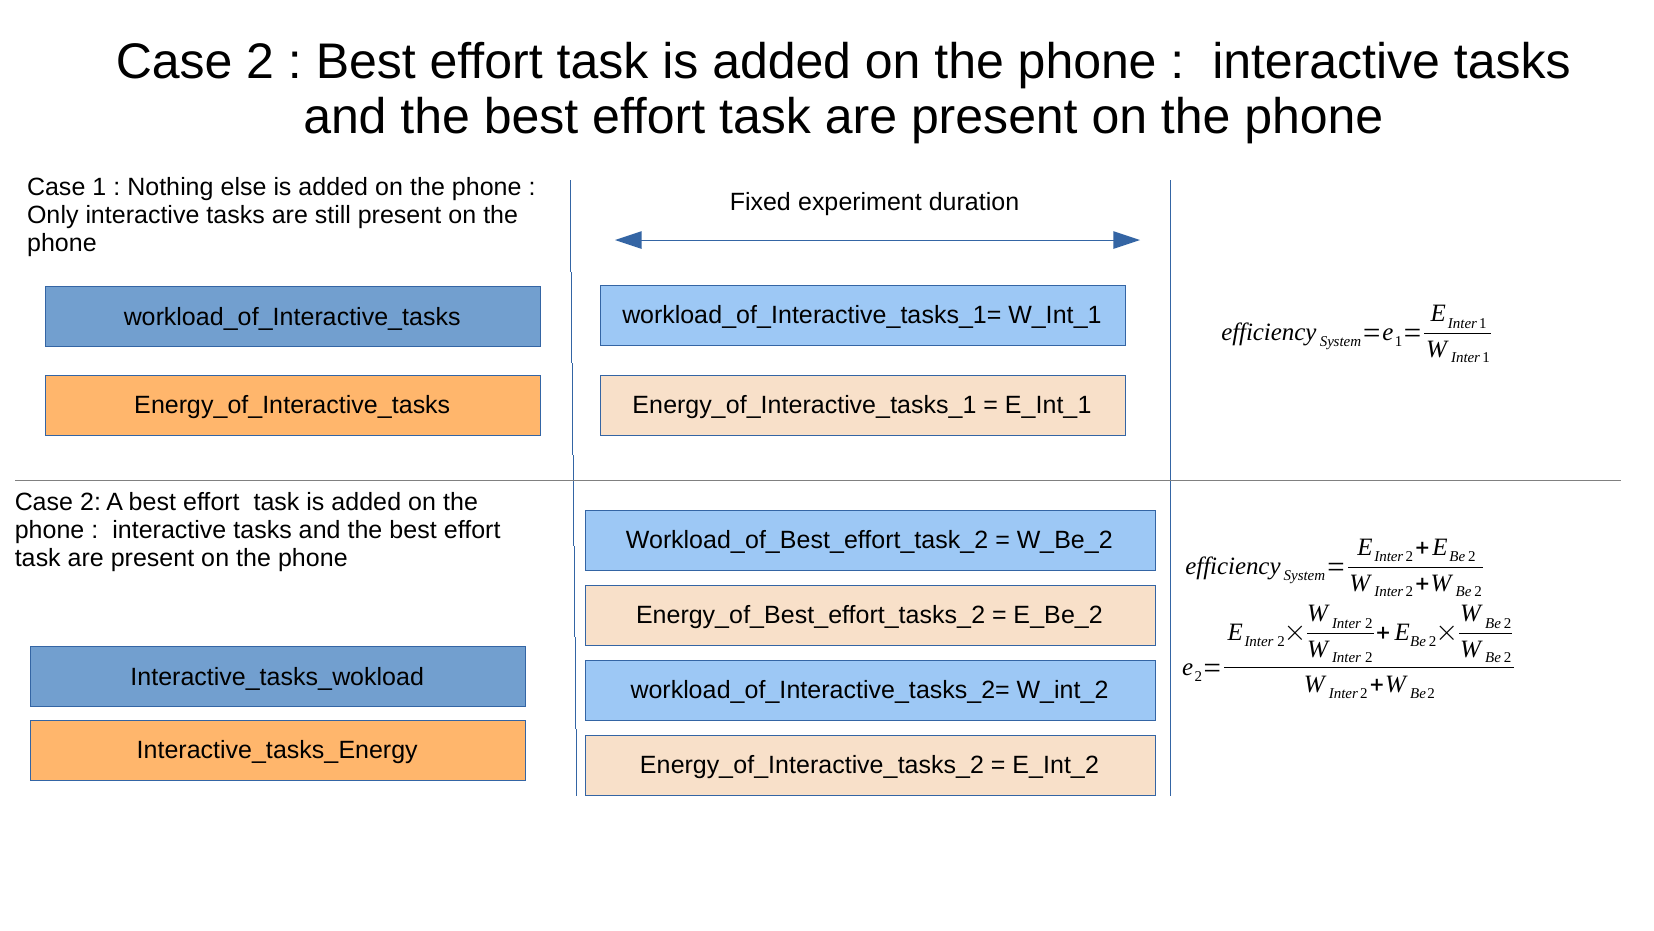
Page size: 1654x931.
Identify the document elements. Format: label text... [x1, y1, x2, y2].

text_box Case 2: A best effort task is added on the phone : interactive tasks and the best effort task are present on the phone [0, 480, 543, 602]
text_box Interactive_tasks_Energy [30, 720, 526, 781]
text_box Interactive_tasks_wokload [30, 646, 526, 707]
text_box workload_of_Interactive_tasks_1= W_Int_1 [600, 285, 1126, 346]
text_box Case 1 : Nothing else is added on the phone : Only interactive tasks are still present on the phone [12, 165, 556, 287]
text_box Energy_of_Interactive_tasks_2 = E_Int_2 [585, 735, 1156, 796]
text_box Energy_of_Best_effort_tasks_2 = E_Be_2 [585, 585, 1156, 646]
chart [1215, 300, 1499, 367]
text_box Energy_of_Interactive_tasks_1 = E_Int_1 [600, 375, 1126, 436]
text_box workload_of_Interactive_tasks_2= W_int_2 [585, 660, 1156, 721]
text_box Workload_of_Best_effort_task_2 = W_Be_2 [585, 510, 1156, 571]
text_box Energy_of_Interactive_tasks [45, 375, 541, 436]
title Case 2 : Best effort task is added on the phone : interactive tasks and the best effort task are present on the phone [112, 27, 1576, 151]
chart [1175, 533, 1522, 702]
text_box Fixed experiment duration [715, 180, 1036, 223]
text_box workload_of_Interactive_tasks [45, 287, 541, 347]
